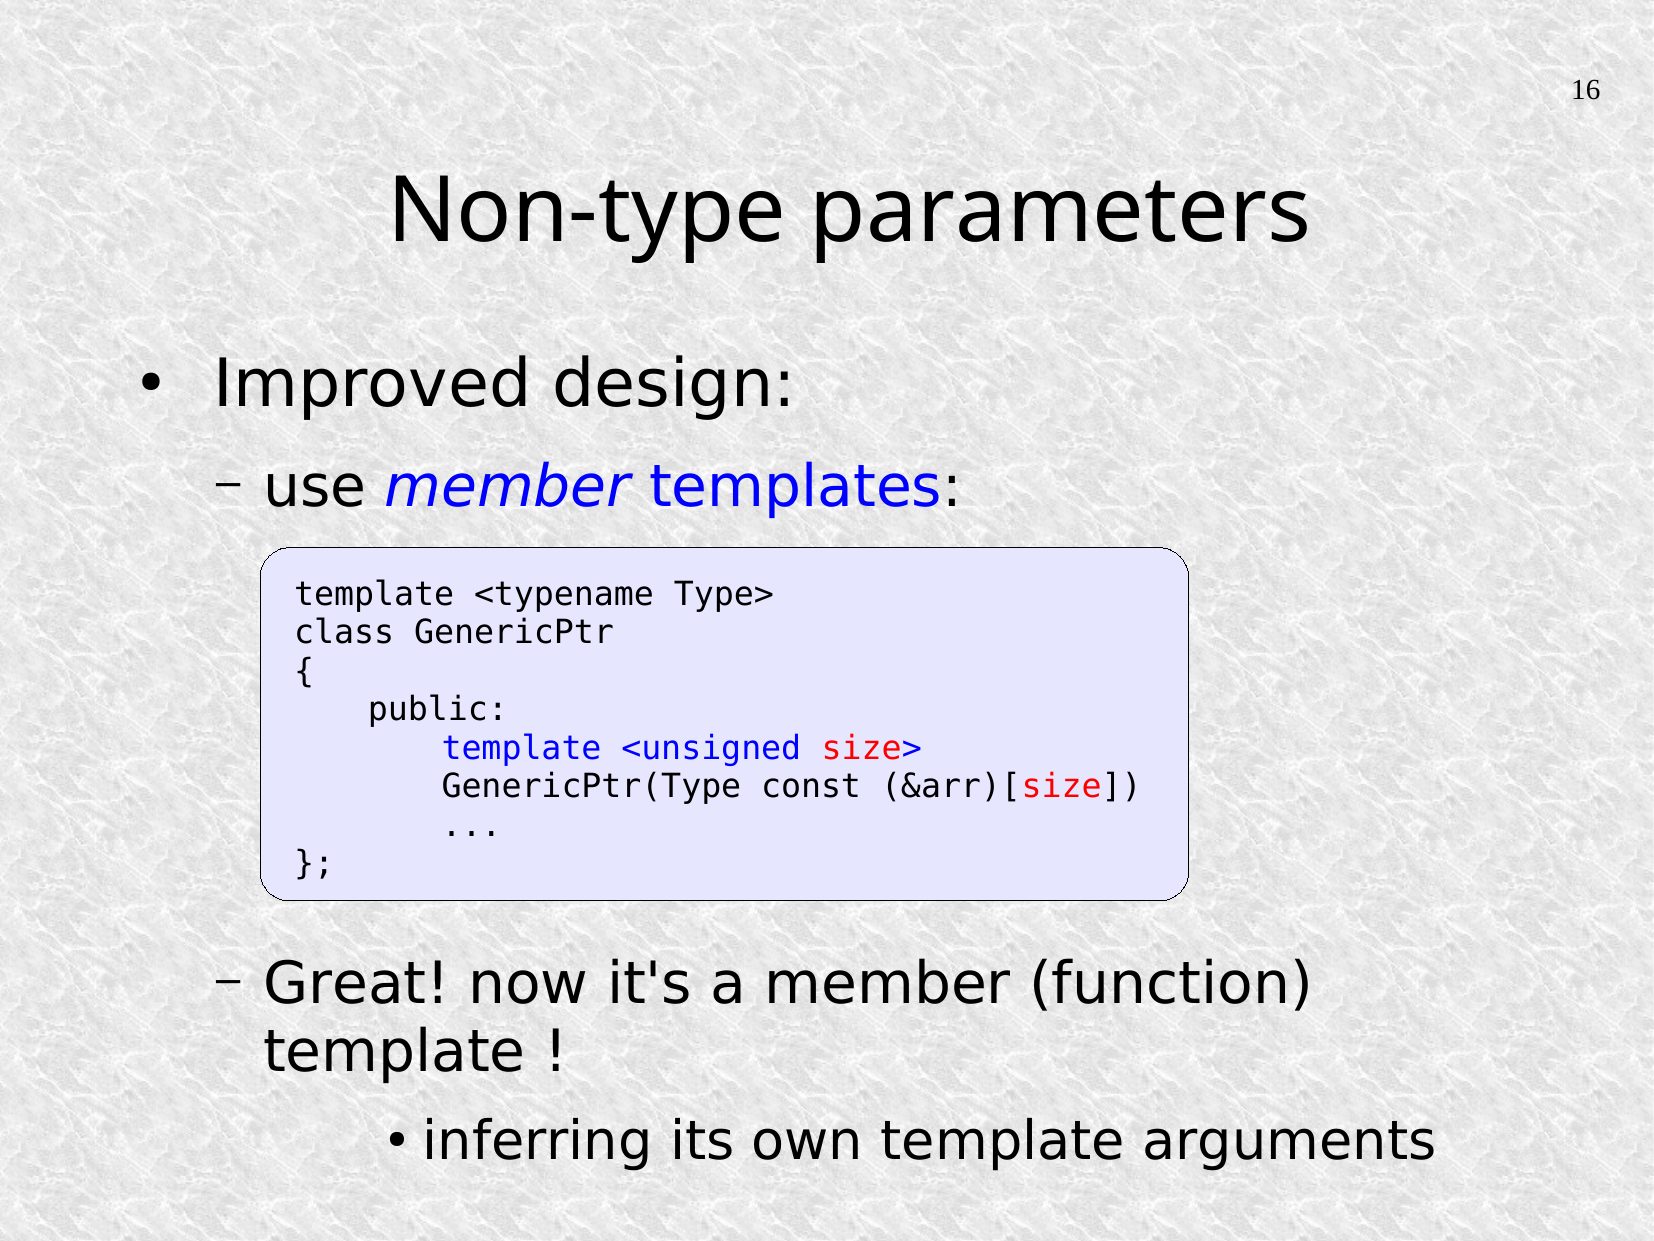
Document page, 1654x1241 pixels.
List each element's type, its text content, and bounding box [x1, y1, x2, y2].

text_box [260, 547, 1189, 901]
title Non-type parameters [121, 102, 1534, 311]
list Improved design: use member templates: Great! now it's a member (function) template ! inferring its own template arguments [121, 344, 1534, 1172]
text_box template <typename Type> class GenericPtr { public: template <unsigned size> GenericPtr(Type const (&arr)[size]) ... }; [294, 574, 1162, 883]
picture [0, 0, 1654, 1241]
